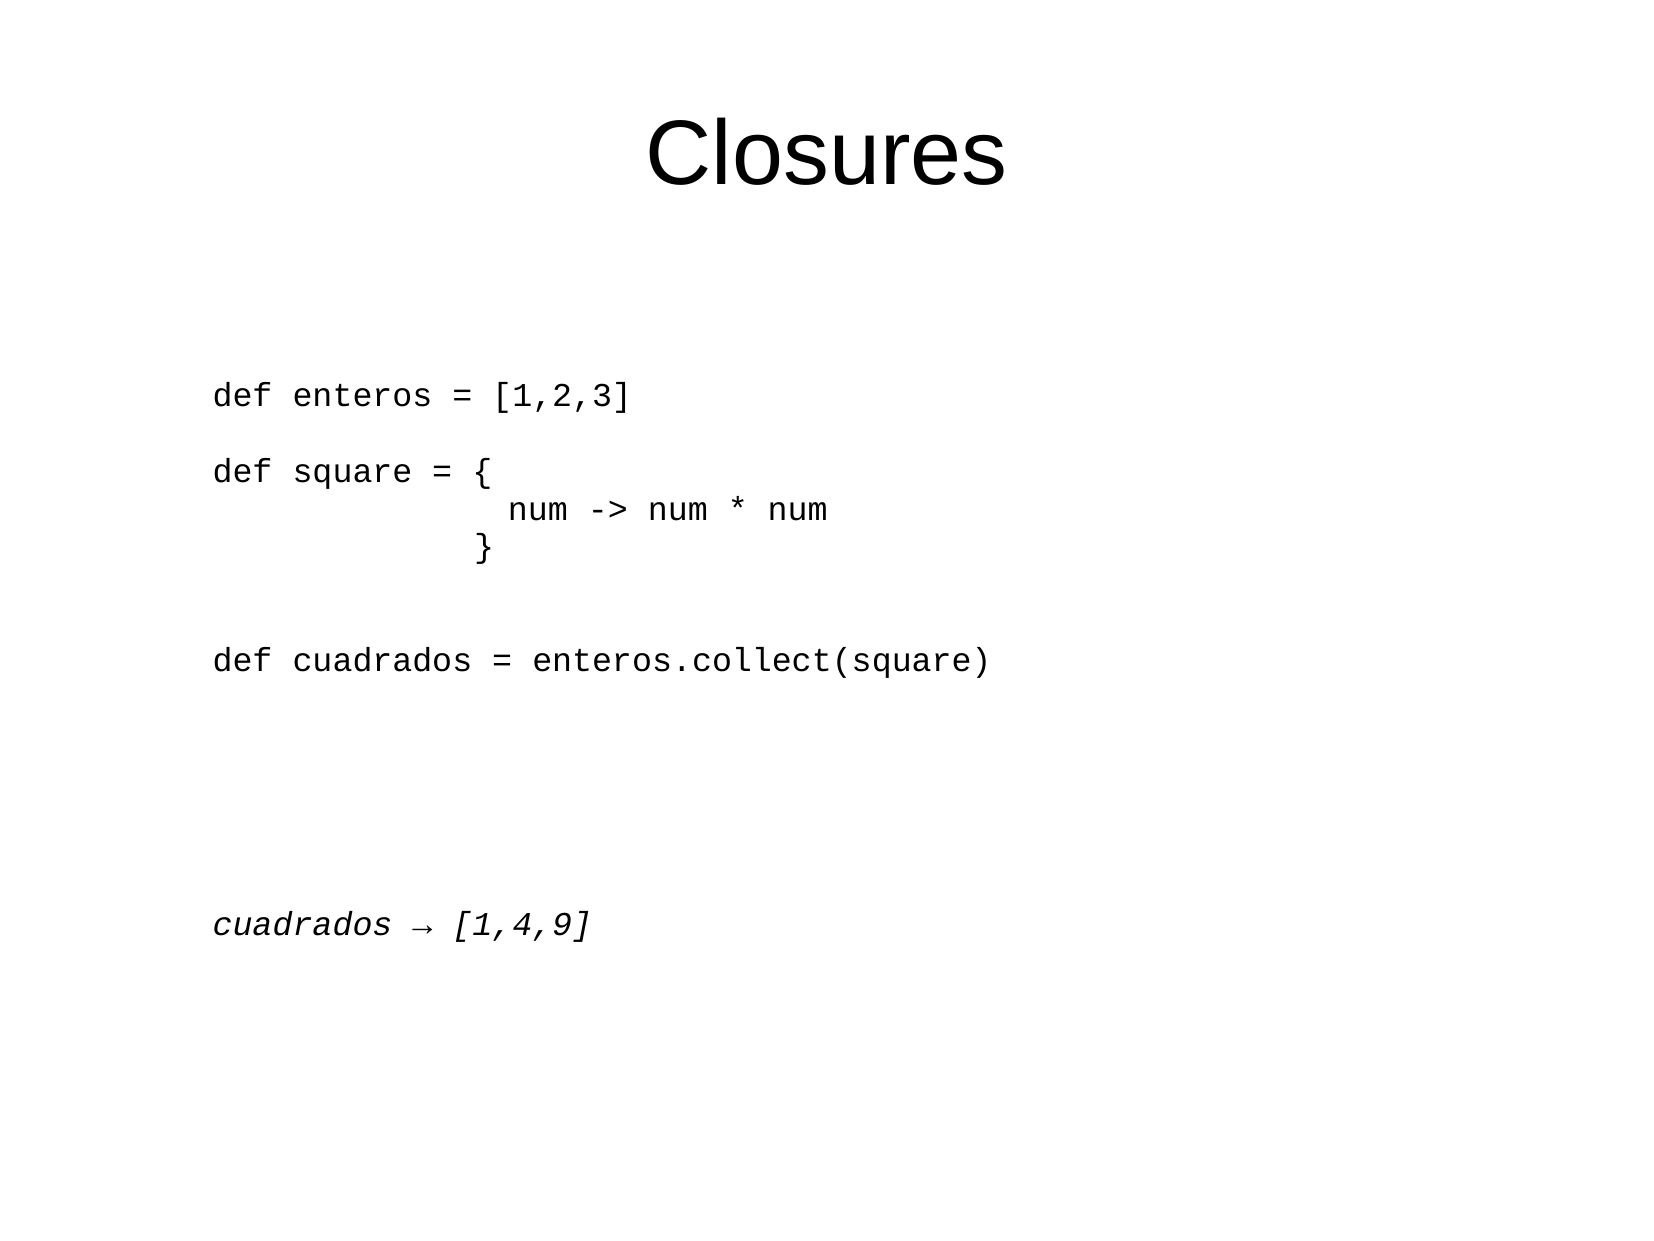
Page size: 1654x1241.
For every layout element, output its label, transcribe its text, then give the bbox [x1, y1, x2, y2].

subtitle def enteros = [1,2,3] def square = { num -> num * num } def cuadrados = enteros.collect(square) cuadrados → [1,4,9] [212, 379, 1654, 1099]
title Closures [82, 49, 1571, 257]
